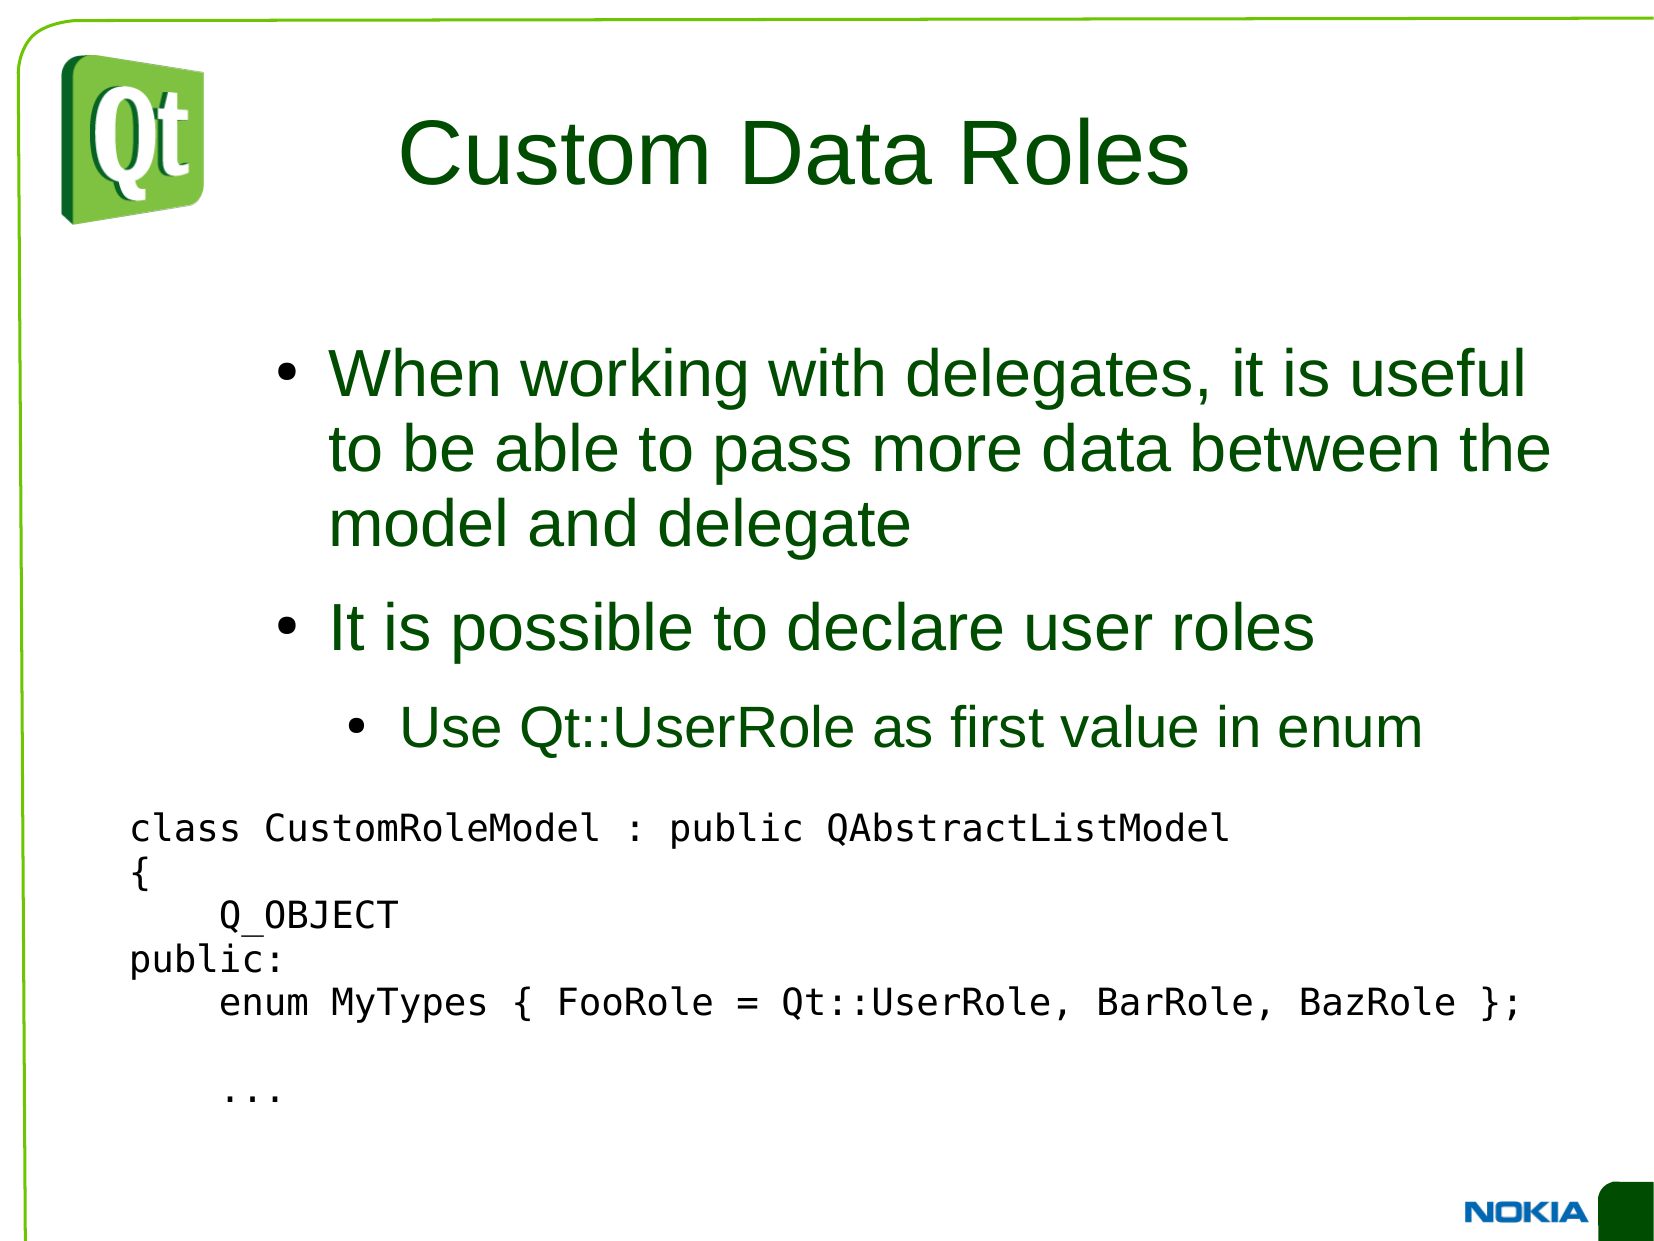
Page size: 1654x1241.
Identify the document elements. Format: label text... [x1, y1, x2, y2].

picture [1465, 1201, 1589, 1223]
title Custom Data Roles [257, 56, 1333, 250]
text_box class CustomRoleModel : public QAbstractListModel { Q_OBJECT public: enum MyTypes { FooRole = Qt::UserRole, BarRole, BazRole }; ... [114, 799, 1565, 1123]
list When working with delegates, it is useful to be able to pass more data between the model and delegate It is possible to declare user roles Use Qt::UserRole as first value in enum [257, 336, 1577, 1085]
picture [61, 55, 204, 225]
